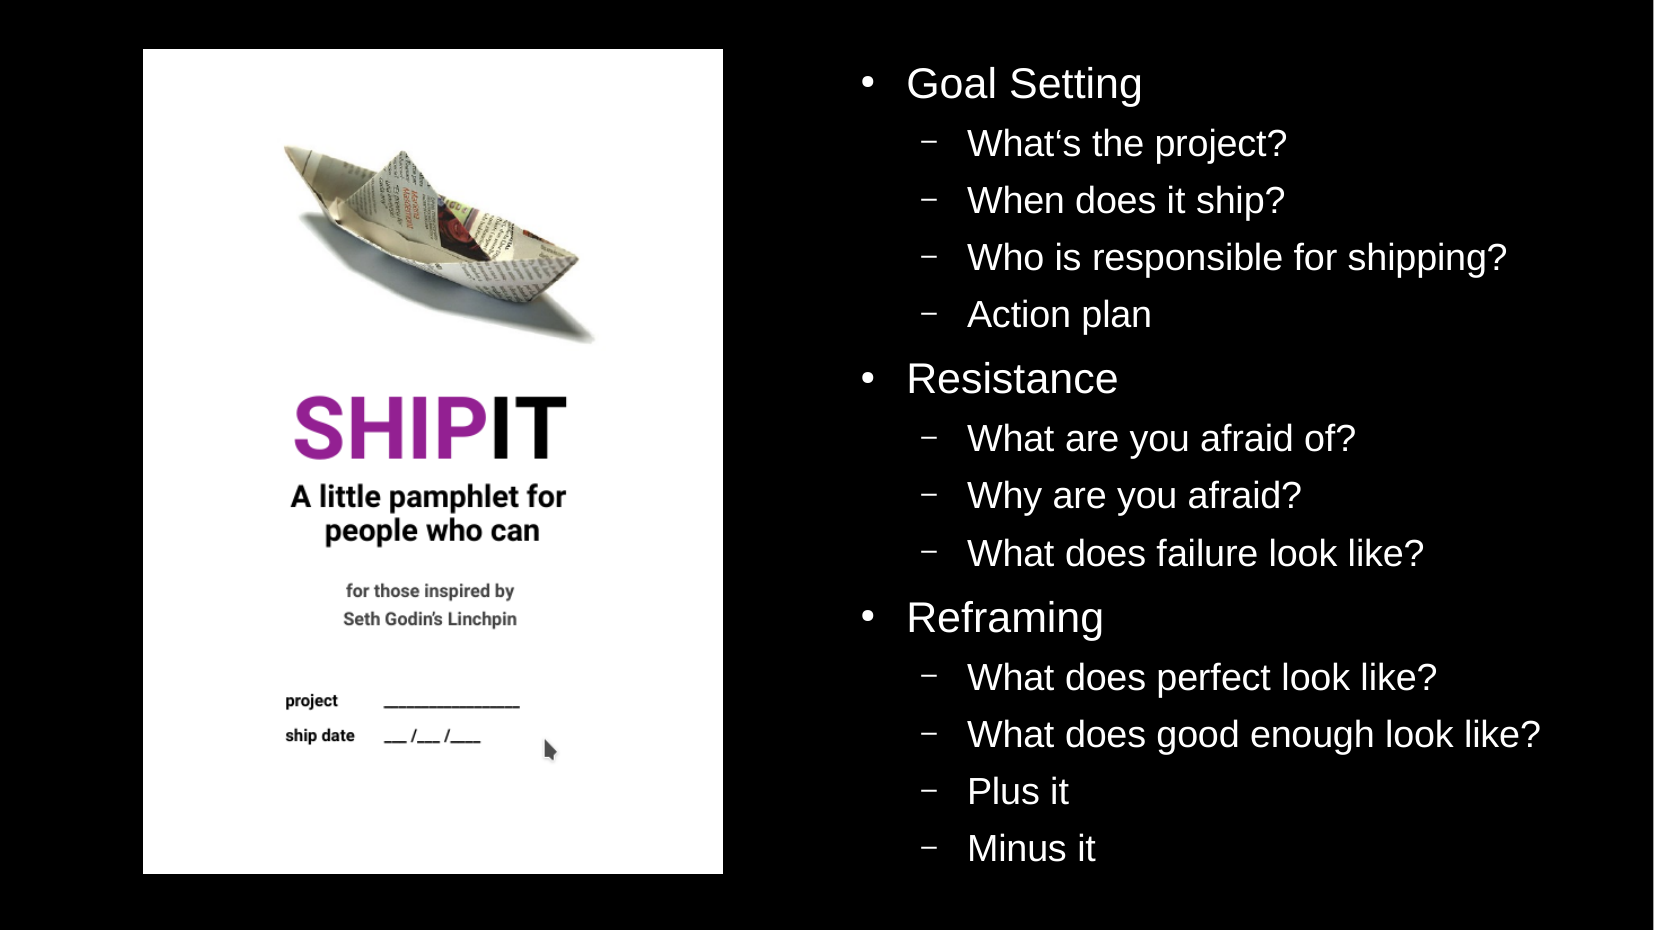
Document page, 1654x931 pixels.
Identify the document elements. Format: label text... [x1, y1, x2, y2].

list Goal Setting What‘s the project? When does it ship? Who is responsible for shipping? Action plan Resistance What are you afraid of? Why are you afraid? What does failure look like? Reframing What does perfect look like? What does good enough look like? Plus it Minus it [845, 59, 1572, 875]
picture [143, 49, 723, 875]
